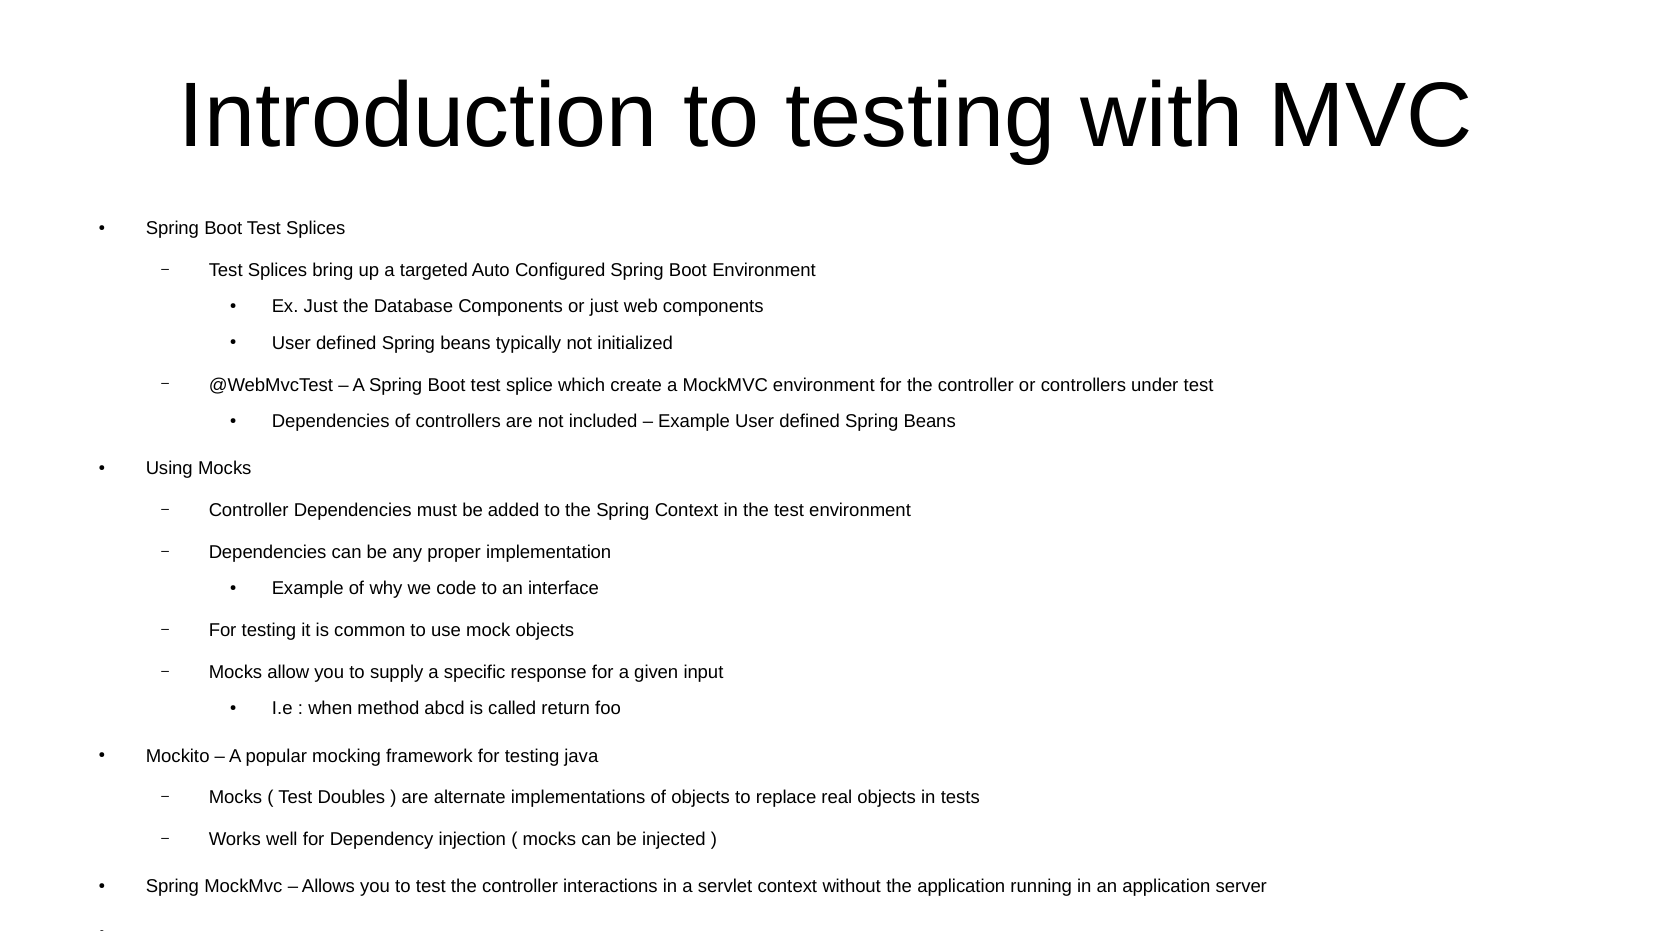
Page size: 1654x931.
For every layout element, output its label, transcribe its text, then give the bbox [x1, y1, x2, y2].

list Spring Boot Test Splices Test Splices bring up a targeted Auto Configured Spring Boot Environment Ex. Just the Database Components or just web components User defined Spring beans typically not initialized @WebMvcTest – A Spring Boot test splice which create a MockMVC environment for the controller or controllers under test Dependencies of controllers are not included – Example User defined Spring Beans Using Mocks Controller Dependencies must be added to the Spring Context in the test environment Dependencies can be any proper implementation Example of why we code to an interface For testing it is common to use mock objects Mocks allow you to supply a specific response for a given input I.e : when method abcd is called return foo Mockito – A popular mocking framework for testing java Mocks ( Test Doubles ) are alternate implementations of objects to replace real objects in tests Works well for Dependency injection ( mocks can be injected ) Spring MockMvc – Allows you to test the controller interactions in a servlet context without the application running in an application server [82, 217, 1613, 901]
title Introduction to testing with MVC [82, 37, 1571, 193]
